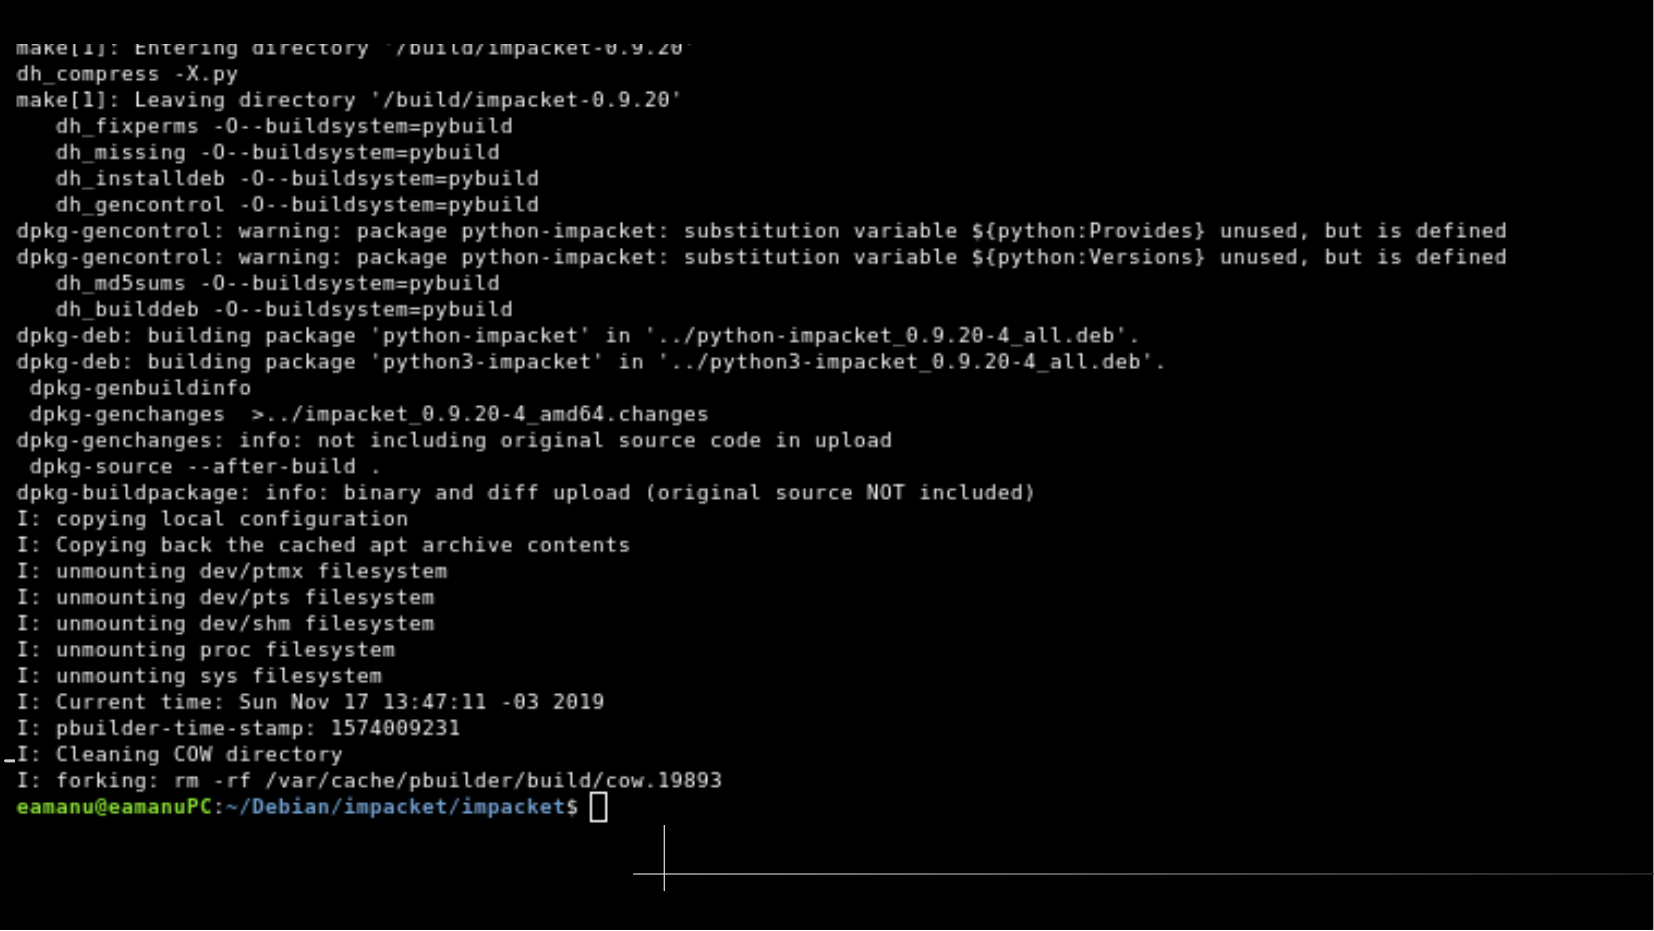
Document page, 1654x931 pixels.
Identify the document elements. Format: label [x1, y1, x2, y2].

picture [15, 44, 1591, 826]
